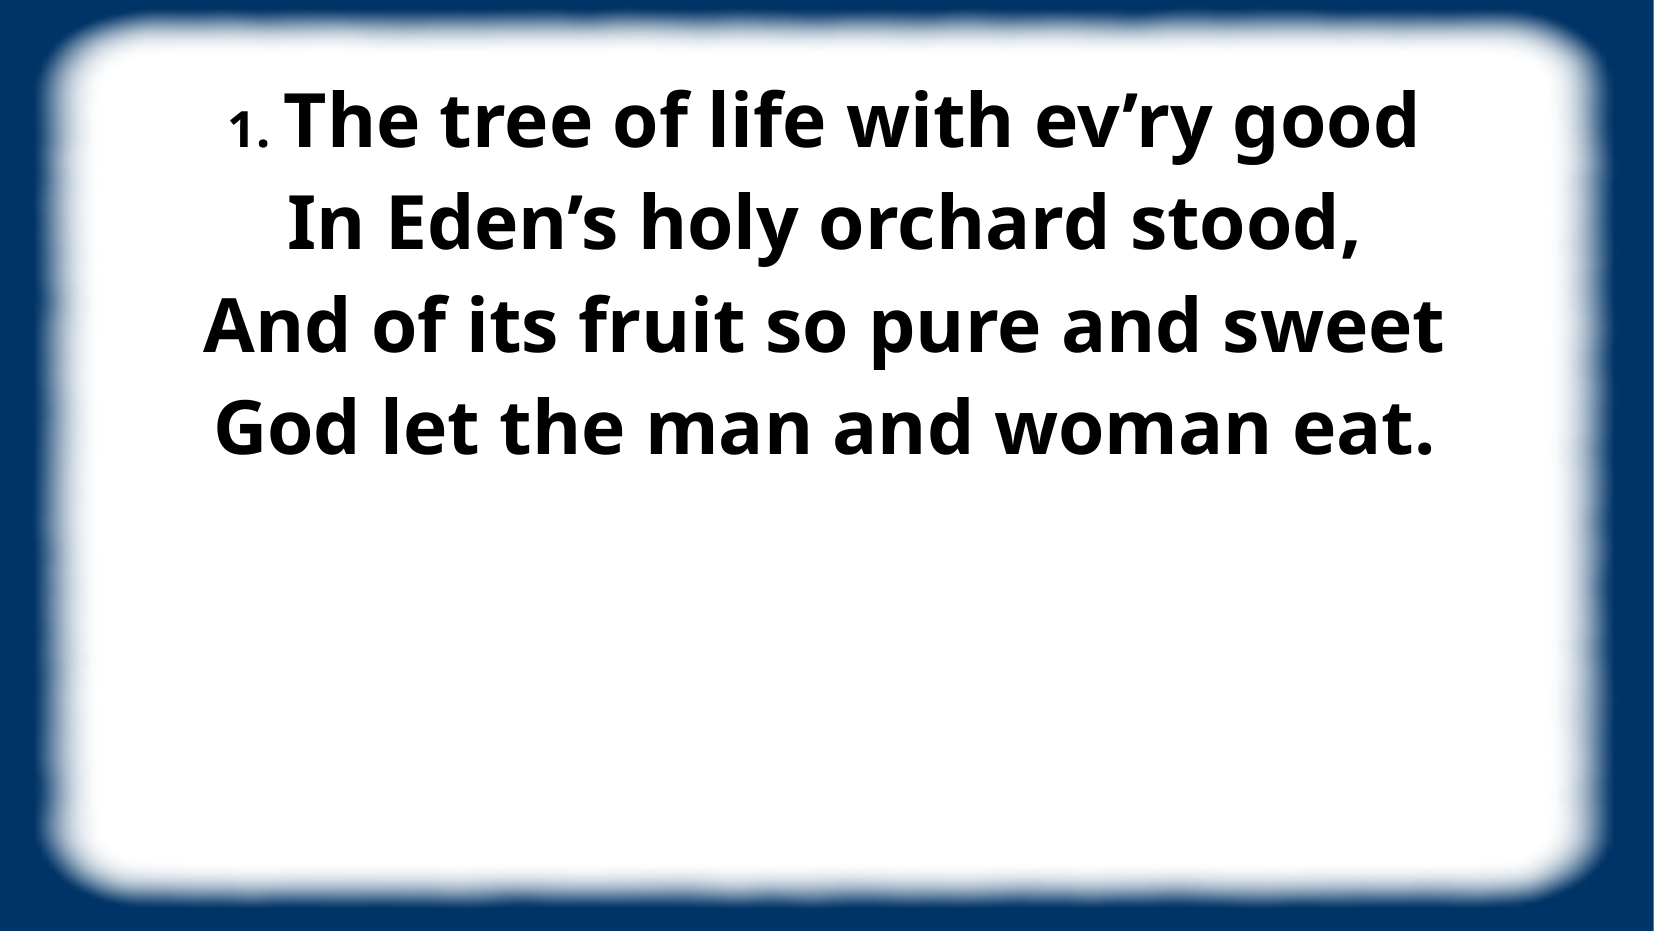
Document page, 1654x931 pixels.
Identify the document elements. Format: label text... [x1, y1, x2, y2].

text_box 1. The tree of life with ev’ry good In Eden’s holy orchard stood, And of its fruit so pure and sweet God let the man and woman eat. [90, 60, 1561, 475]
picture [0, 0, 1654, 931]
